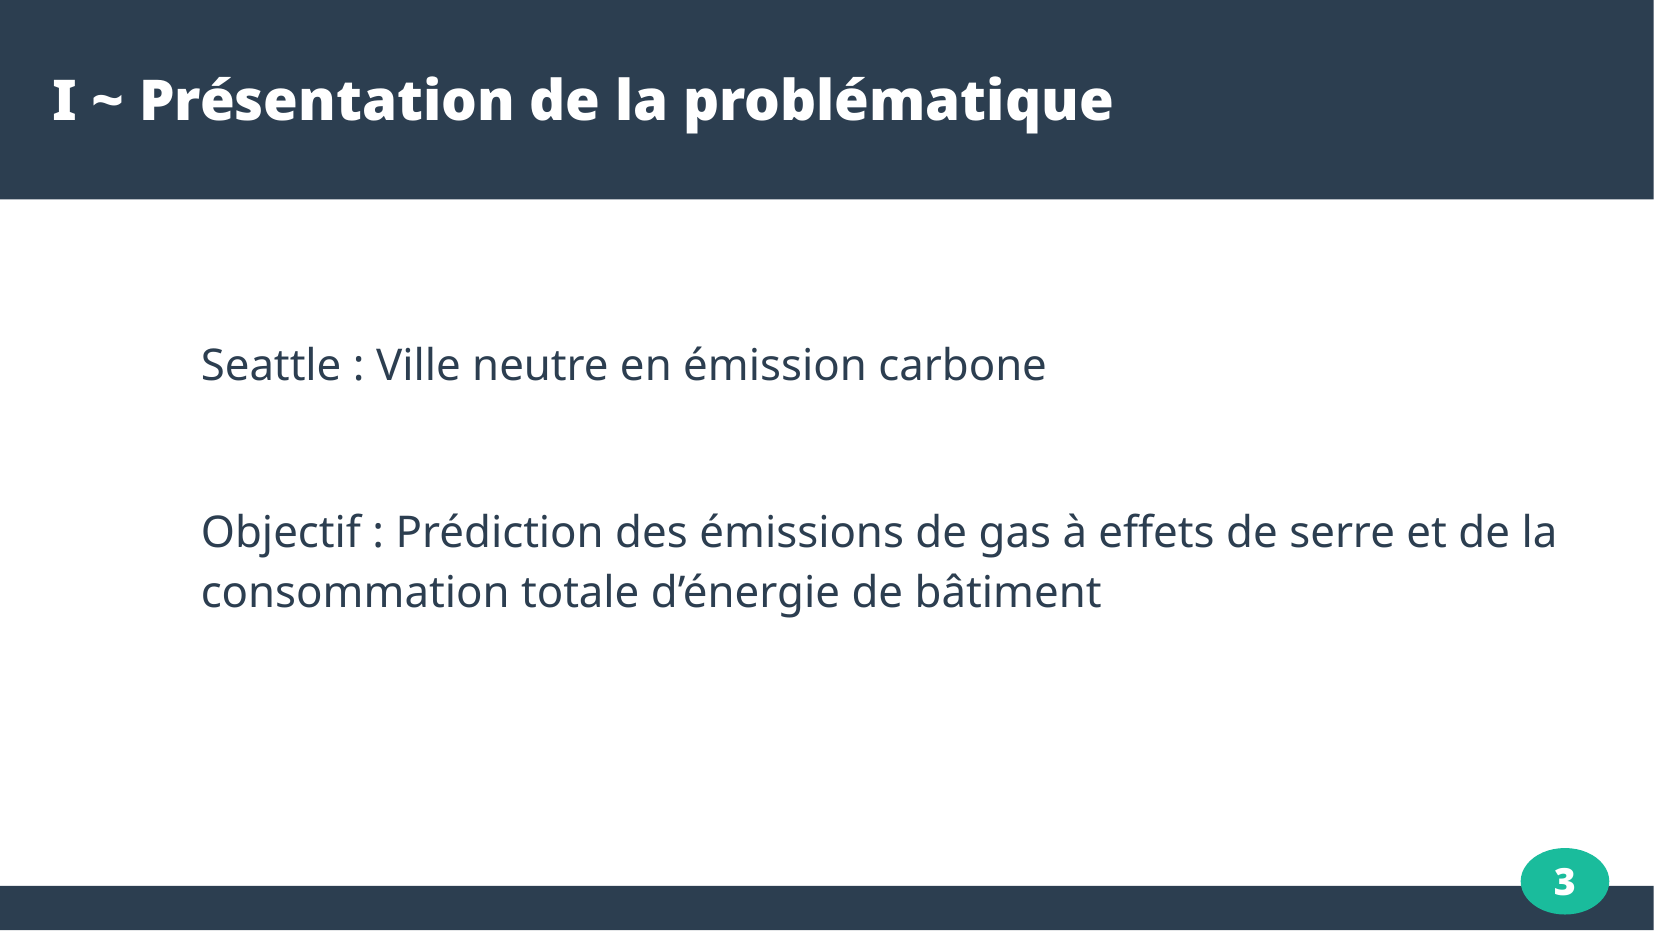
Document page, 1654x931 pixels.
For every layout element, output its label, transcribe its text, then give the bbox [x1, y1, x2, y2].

list Seattle : Ville neutre en émission carbone Objectif : Prédiction des émissions de gas à effets de serre et de la consommation totale d’énergie de bâtiment [59, 243, 1595, 864]
title I ~ Présentation de la problématique [0, 39, 1621, 158]
